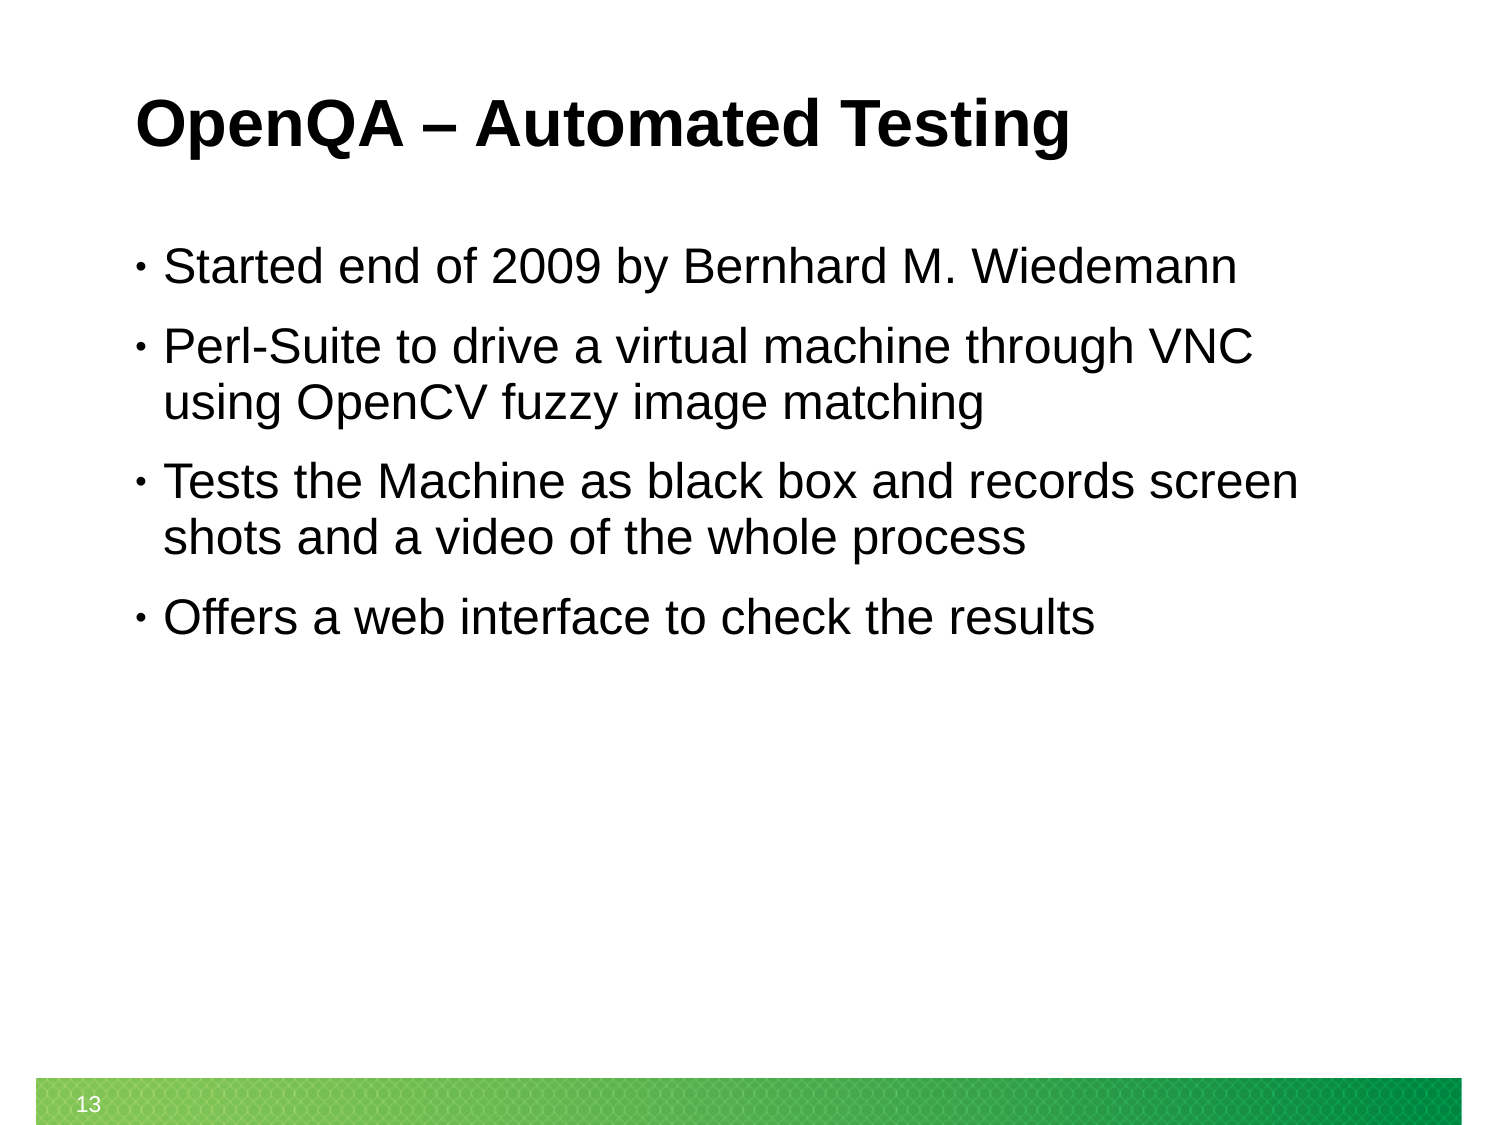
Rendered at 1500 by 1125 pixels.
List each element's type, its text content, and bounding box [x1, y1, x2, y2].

list Started end of 2009 by Bernhard M. Wiedemann Perl-Suite to drive a virtual machine through VNC using OpenCV fuzzy image matching Tests the Machine as black box and records screen shots and a video of the whole process Offers a web interface to check the results [135, 238, 1372, 892]
title OpenQA – Automated Testing [135, 41, 1372, 204]
picture [36, 1078, 1462, 1125]
